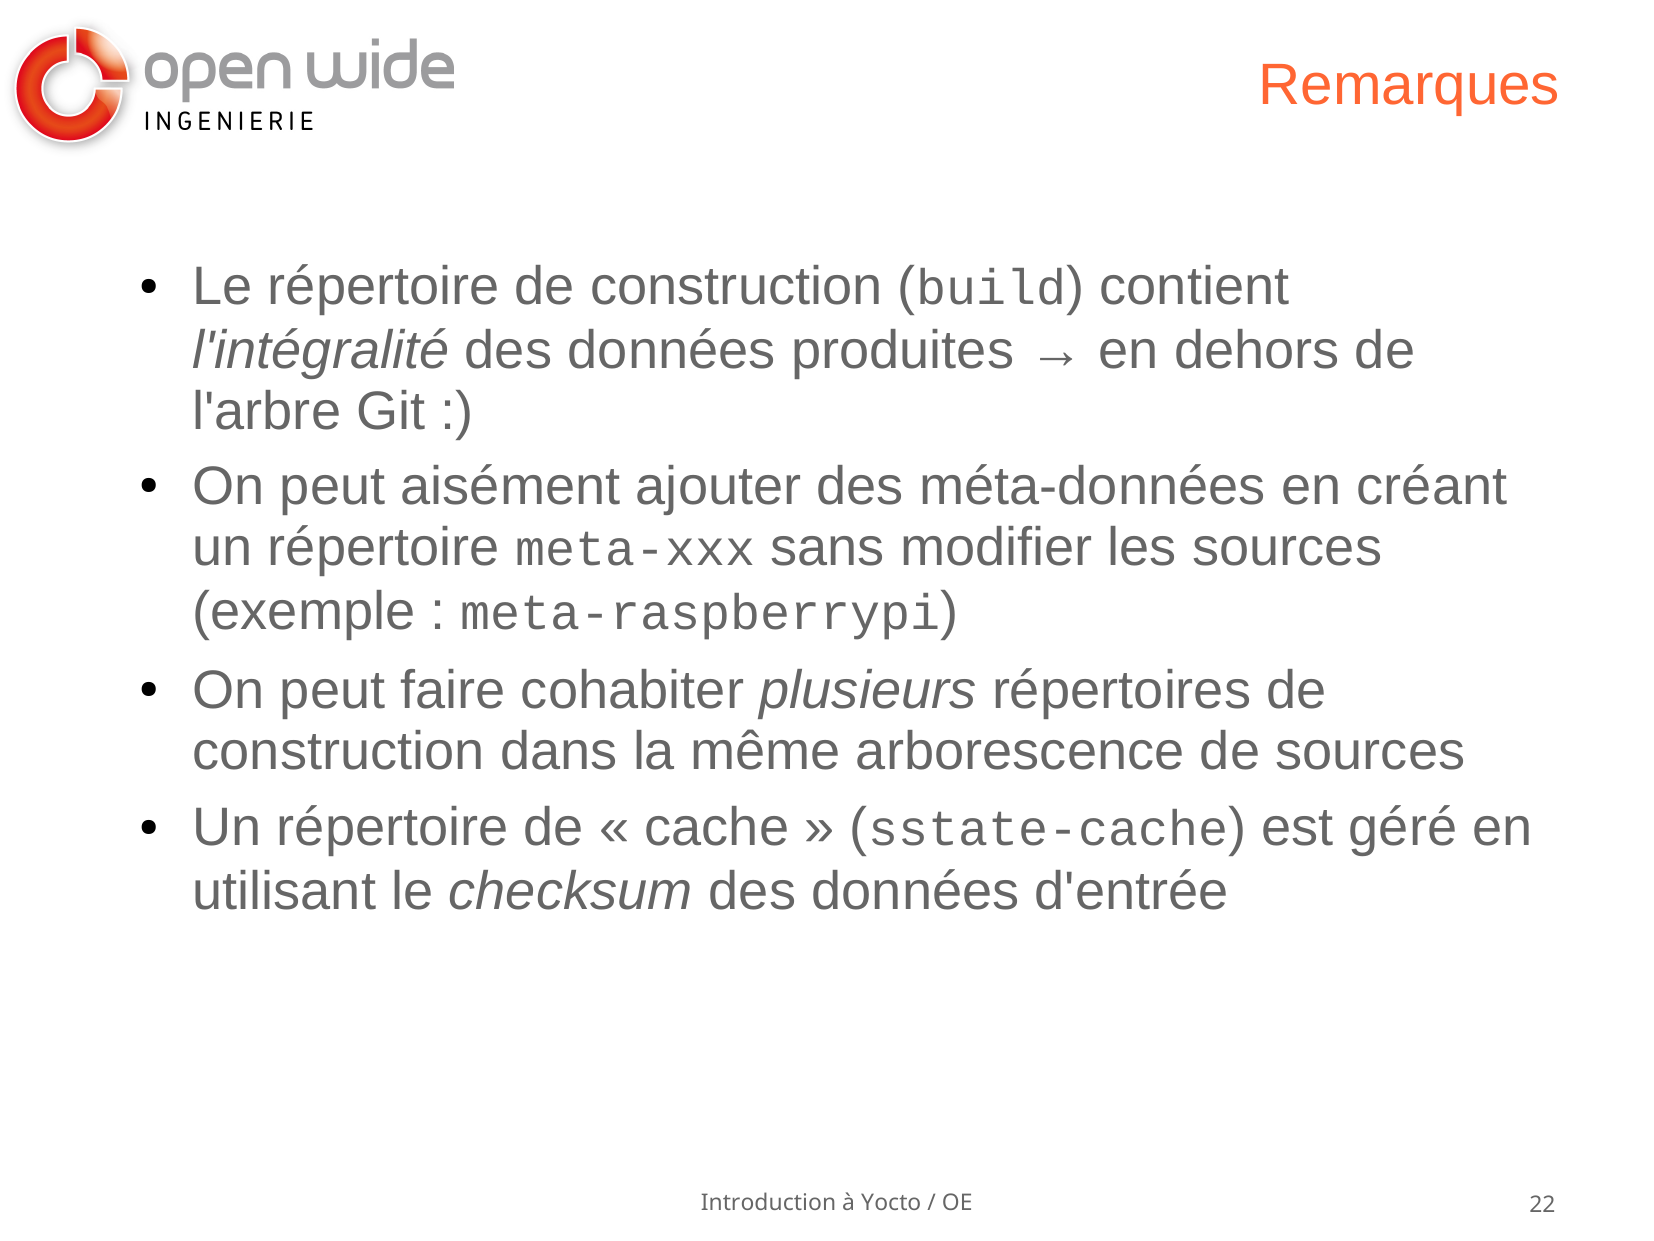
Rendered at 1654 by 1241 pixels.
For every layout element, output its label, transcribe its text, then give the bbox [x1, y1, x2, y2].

list Le répertoire de construction (build) contient l'intégralité des données produites → en dehors de l'arbre Git :) On peut aisément ajouter des méta-données en créant un répertoire meta-xxx sans modifier les sources (exemple : meta-raspberrypi) On peut faire cohabiter plusieurs répertoires de construction dans la même arborescence de sources Un répertoire de « cache » (sstate-cache) est géré en utilisant le checksum des données d'entrée [121, 255, 1534, 1127]
title Remarques [602, 12, 1561, 157]
picture [0, 0, 454, 161]
